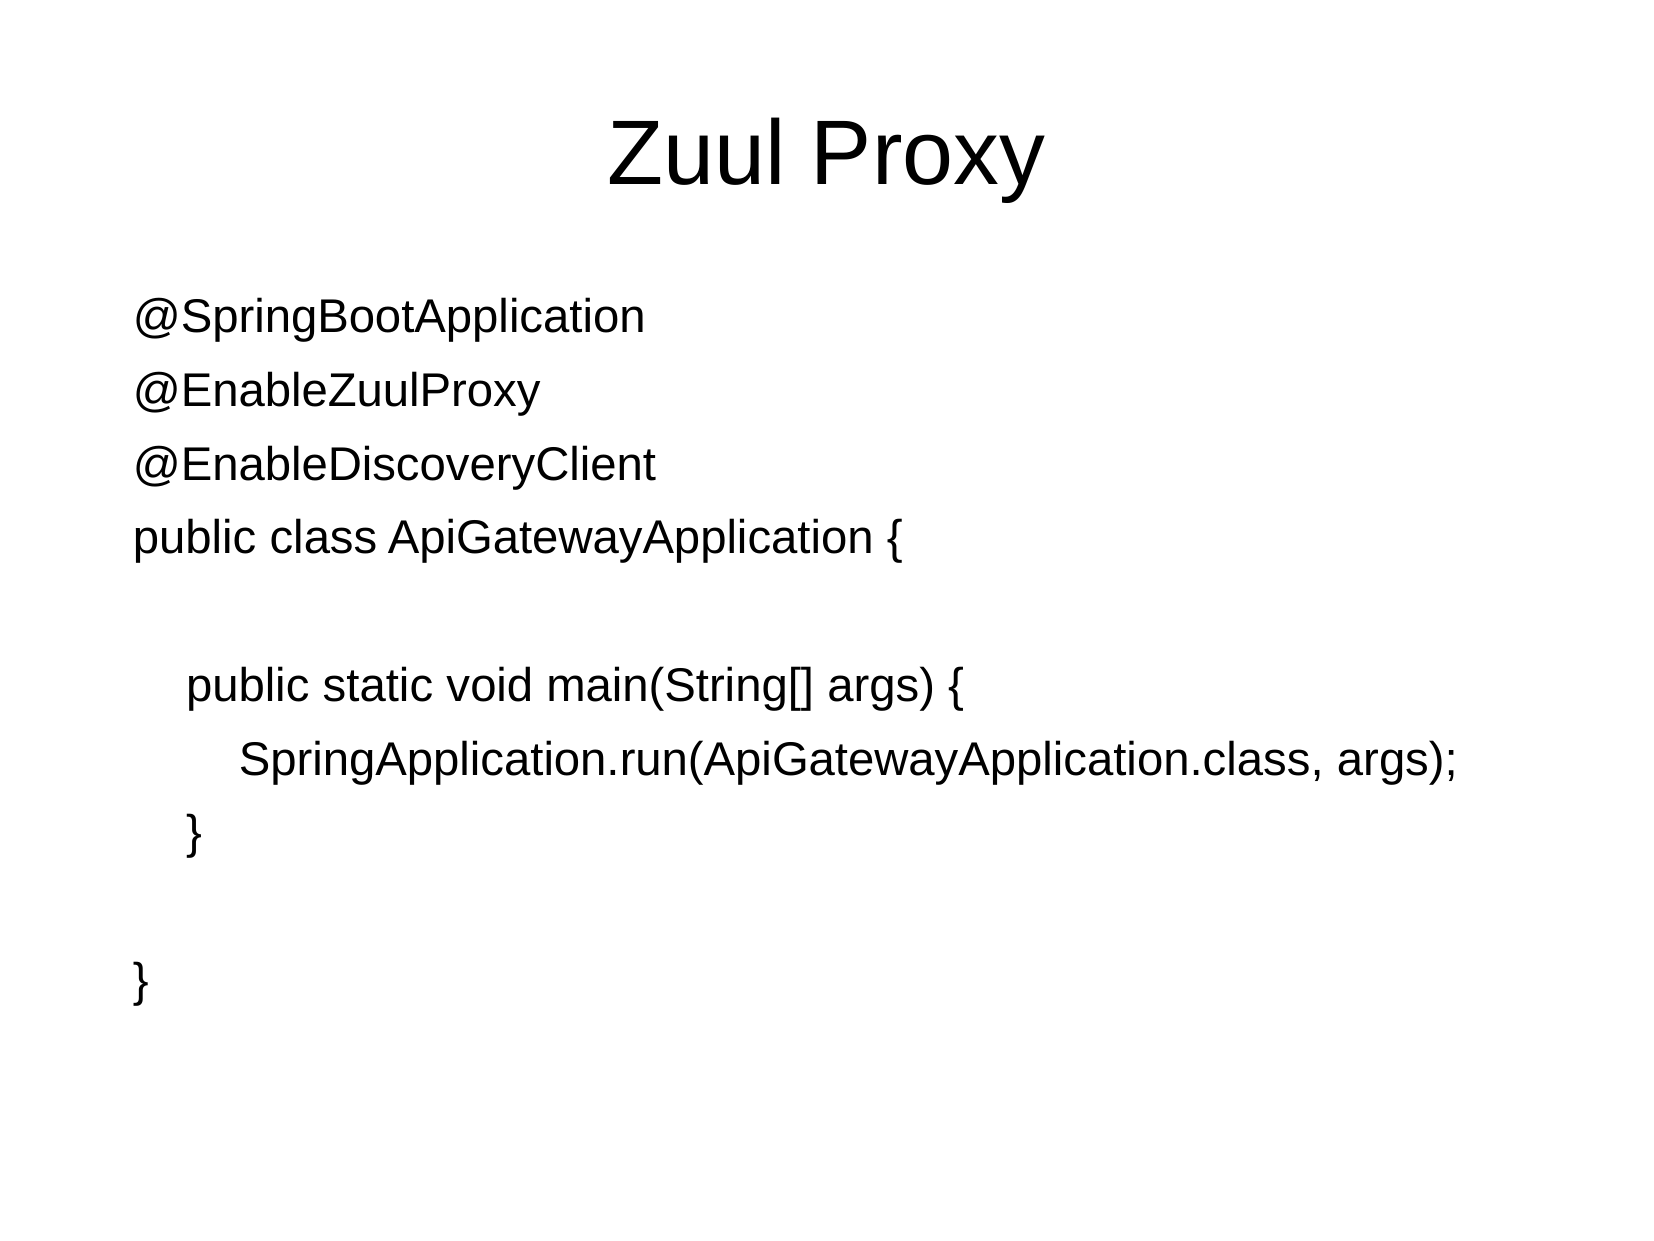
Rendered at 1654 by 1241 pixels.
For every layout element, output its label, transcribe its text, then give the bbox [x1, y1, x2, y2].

title Zuul Proxy [82, 49, 1571, 257]
list @SpringBootApplication @EnableZuulProxy @EnableDiscoveryClient public class ApiGatewayApplication { public static void main(String[] args) { SpringApplication.run(ApiGatewayApplication.class, args); } } [82, 290, 1571, 1010]
